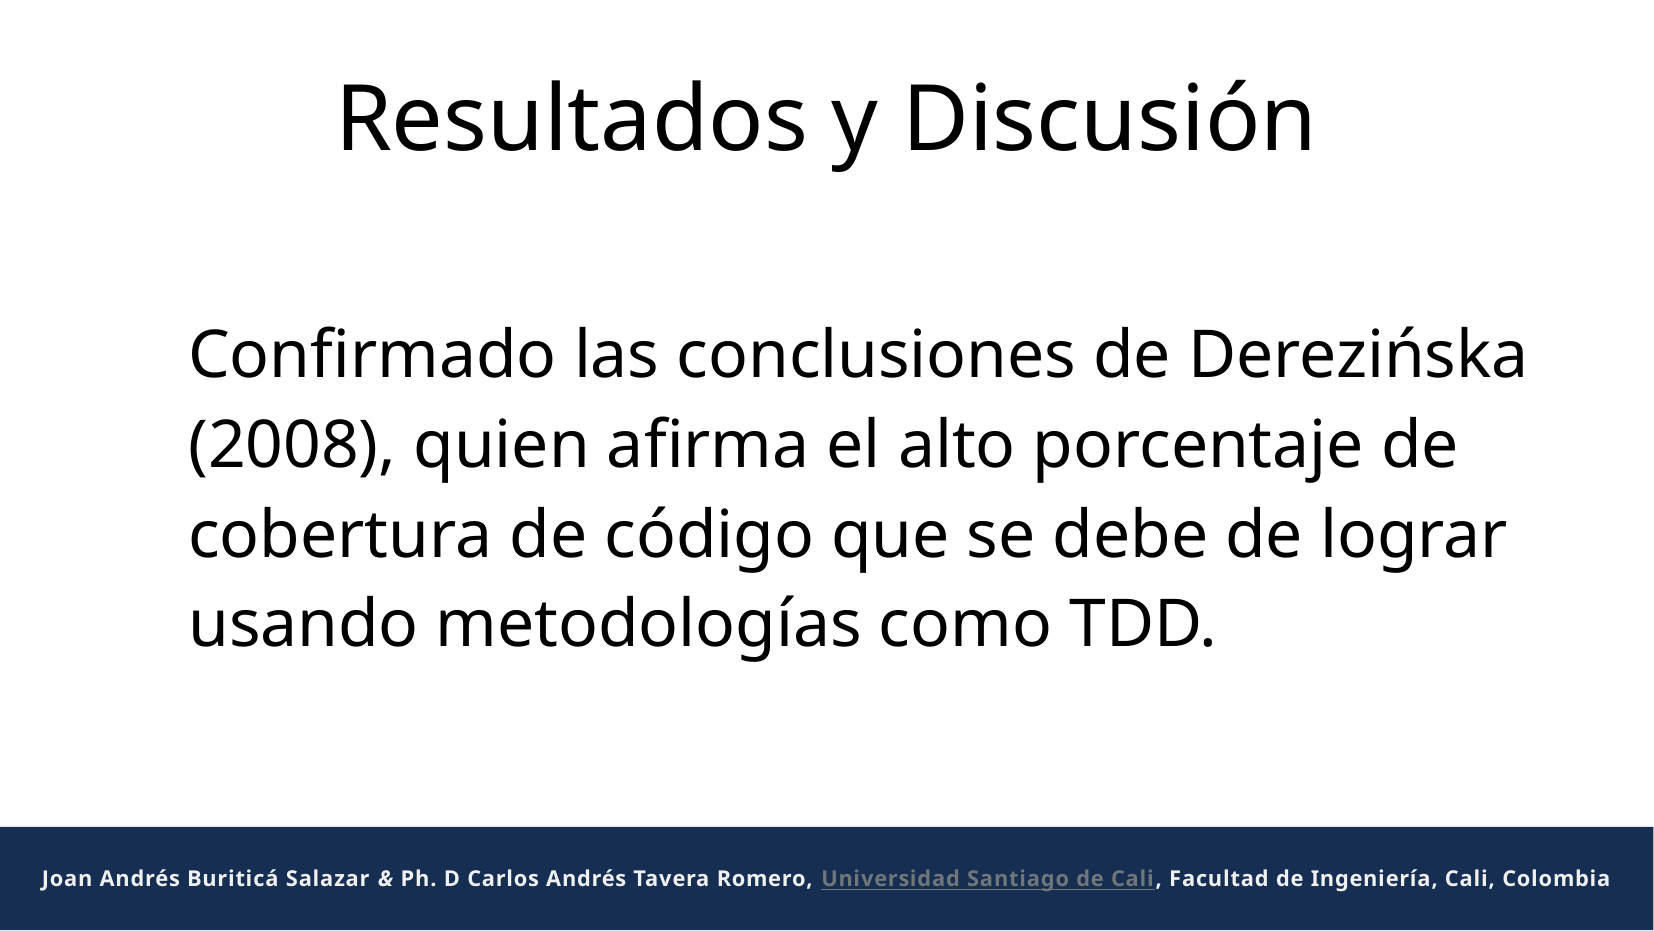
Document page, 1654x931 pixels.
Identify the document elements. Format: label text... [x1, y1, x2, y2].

title Resultados y Discusión [82, 37, 1571, 193]
list Confirmado las conclusiones de Derezińska (2008), quien afirma el alto porcentaje de cobertura de código que se debe de lograr usando metodologías como TDD. [118, 307, 1536, 758]
